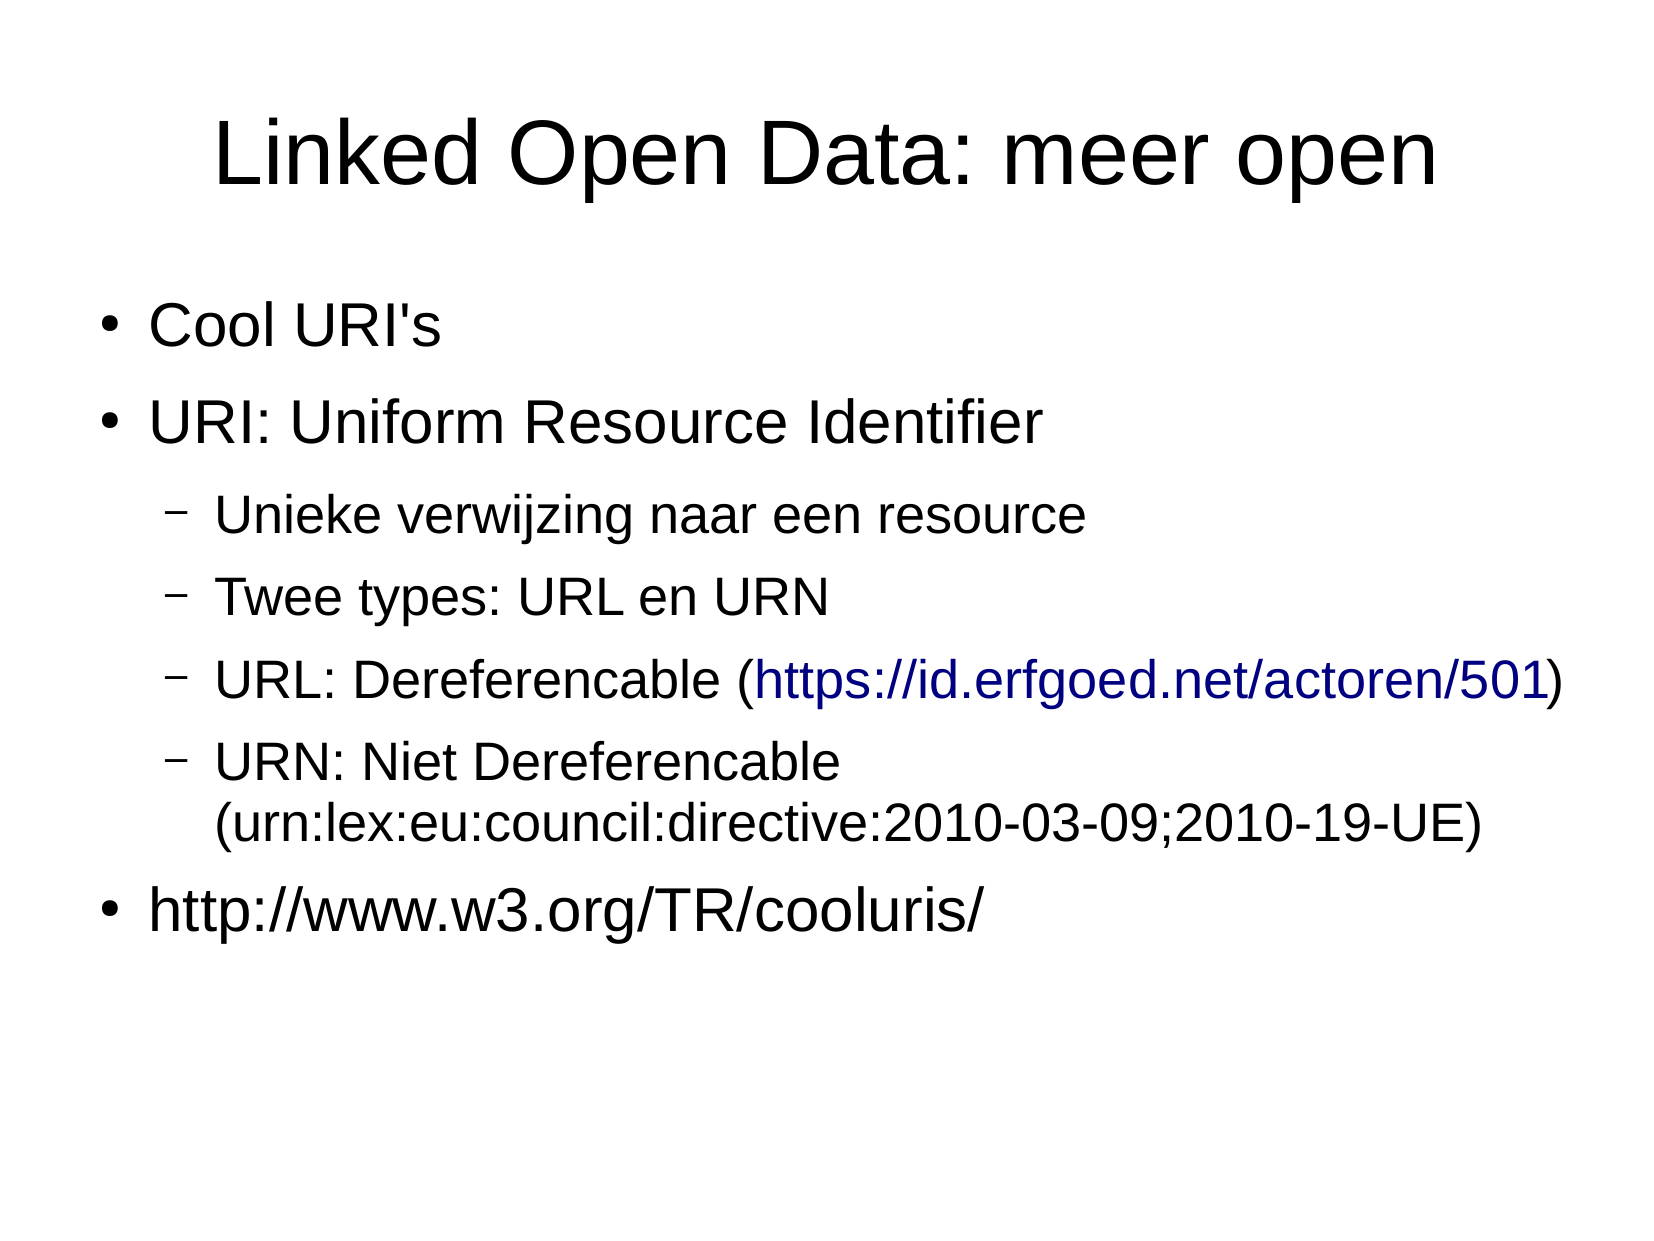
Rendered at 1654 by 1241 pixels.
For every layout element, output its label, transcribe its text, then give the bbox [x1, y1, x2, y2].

title Linked Open Data: meer open [82, 49, 1571, 257]
list Cool URI's URI: Uniform Resource Identifier Unieke verwijzing naar een resource Twee types: URL en URN URL: Dereferencable (https://id.erfgoed.net/actoren/501) URN: Niet Dereferencable (urn:lex:eu:council:directive:2010-03-09;2010-19-UE) http://www.w3.org/TR/cooluris/ [82, 290, 1571, 1010]
